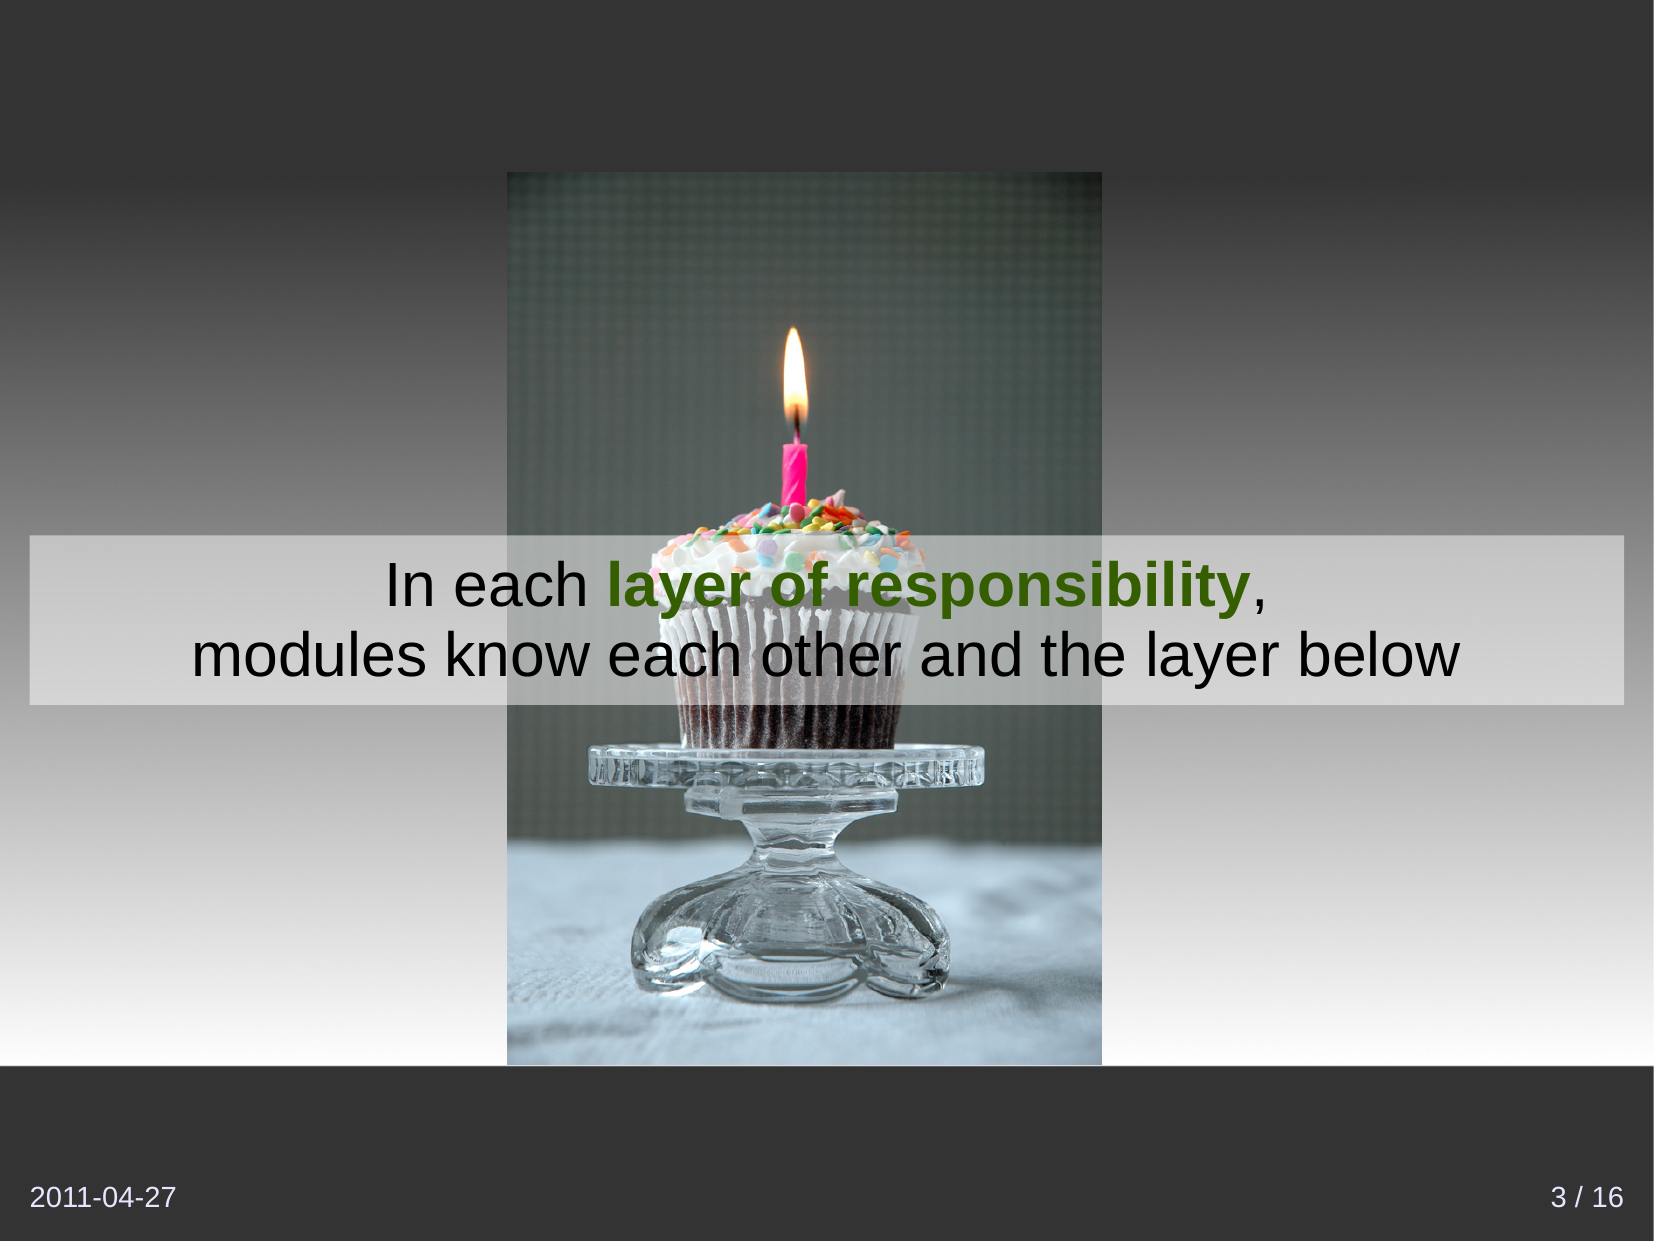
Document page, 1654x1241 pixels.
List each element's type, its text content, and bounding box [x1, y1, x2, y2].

title In each layer of responsibility, modules know each other and the layer below [29, 535, 1625, 705]
picture [0, 0, 1654, 1241]
